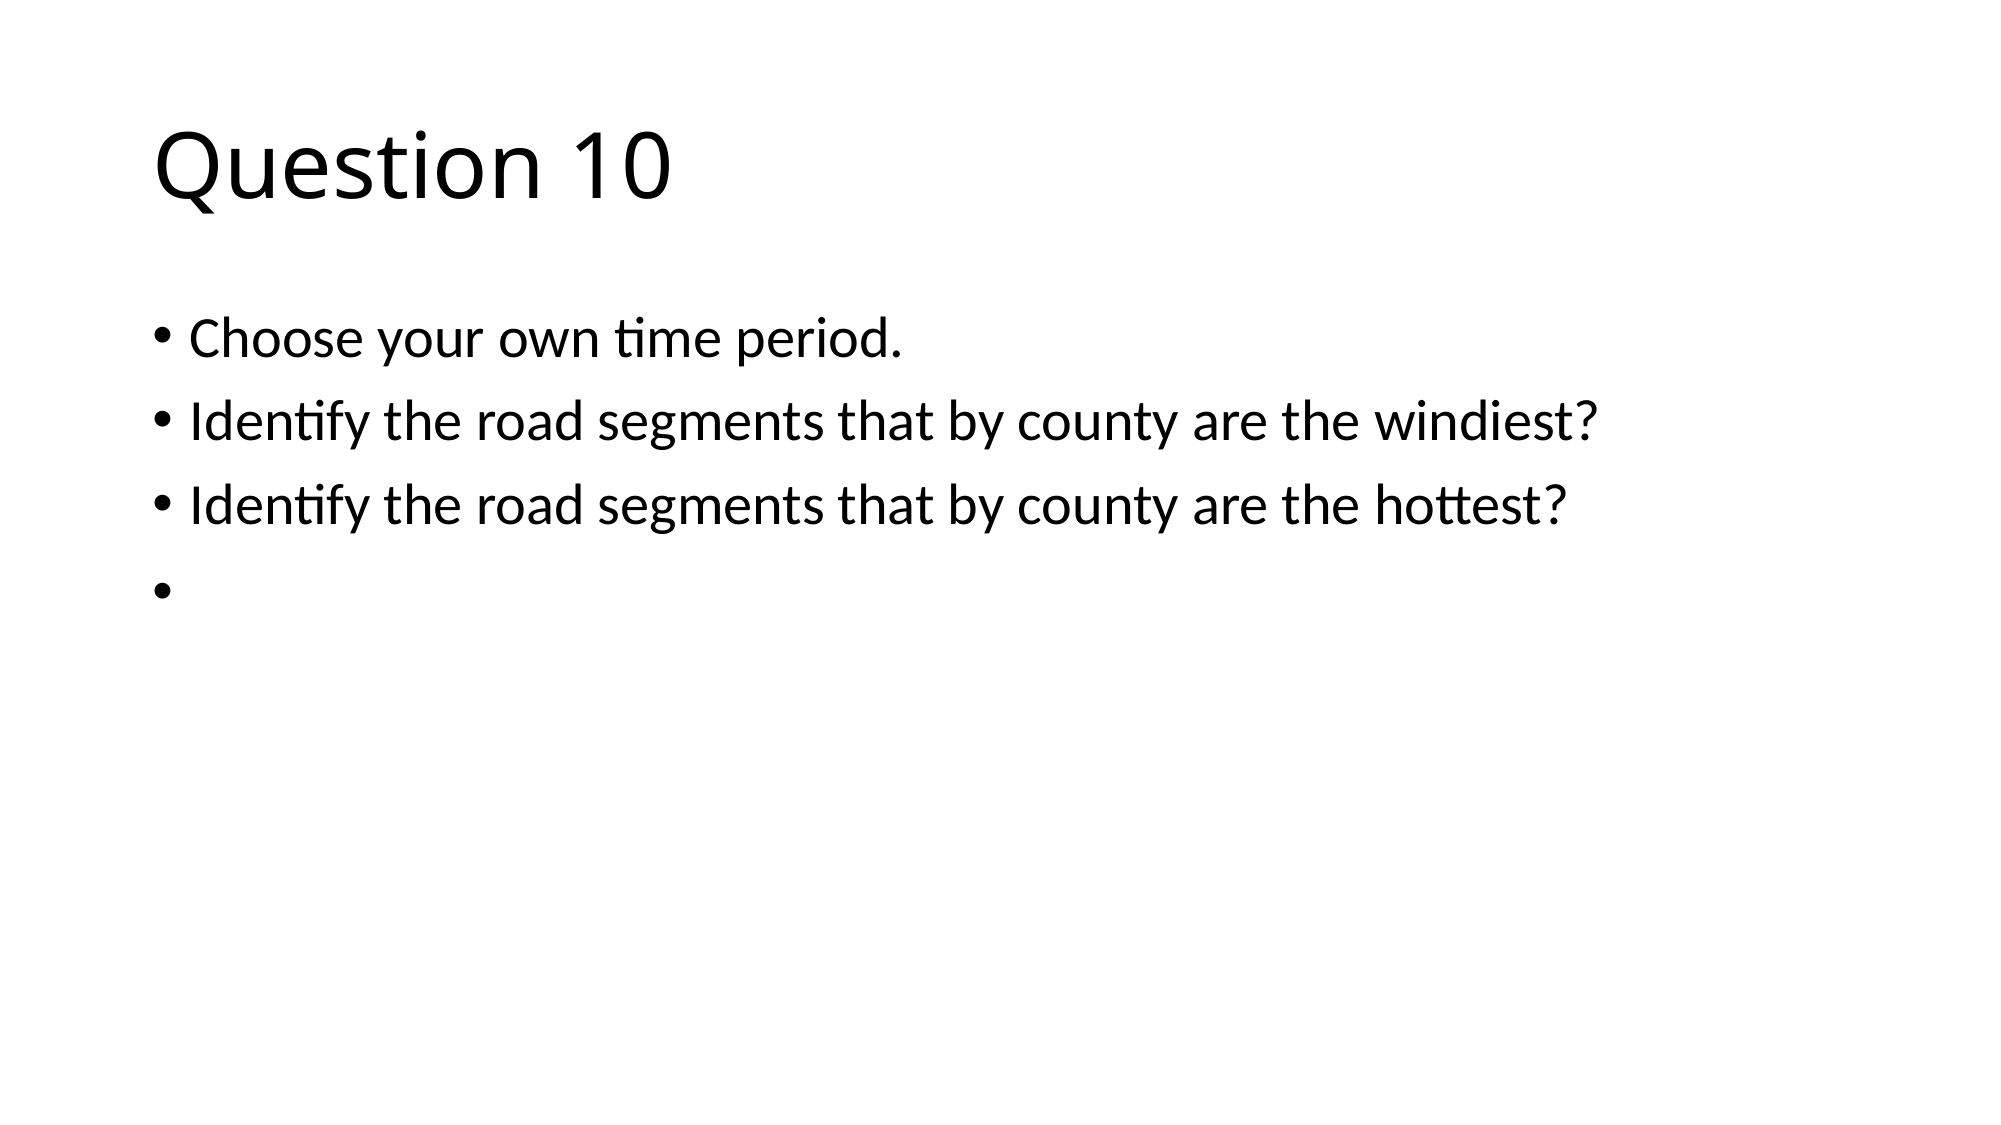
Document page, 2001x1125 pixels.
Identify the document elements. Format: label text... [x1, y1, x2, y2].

title Question 10 [137, 59, 1863, 278]
list Choose your own time period. Identify the road segments that by county are the windiest? Identify the road segments that by county are the hottest? [137, 299, 1863, 1014]
